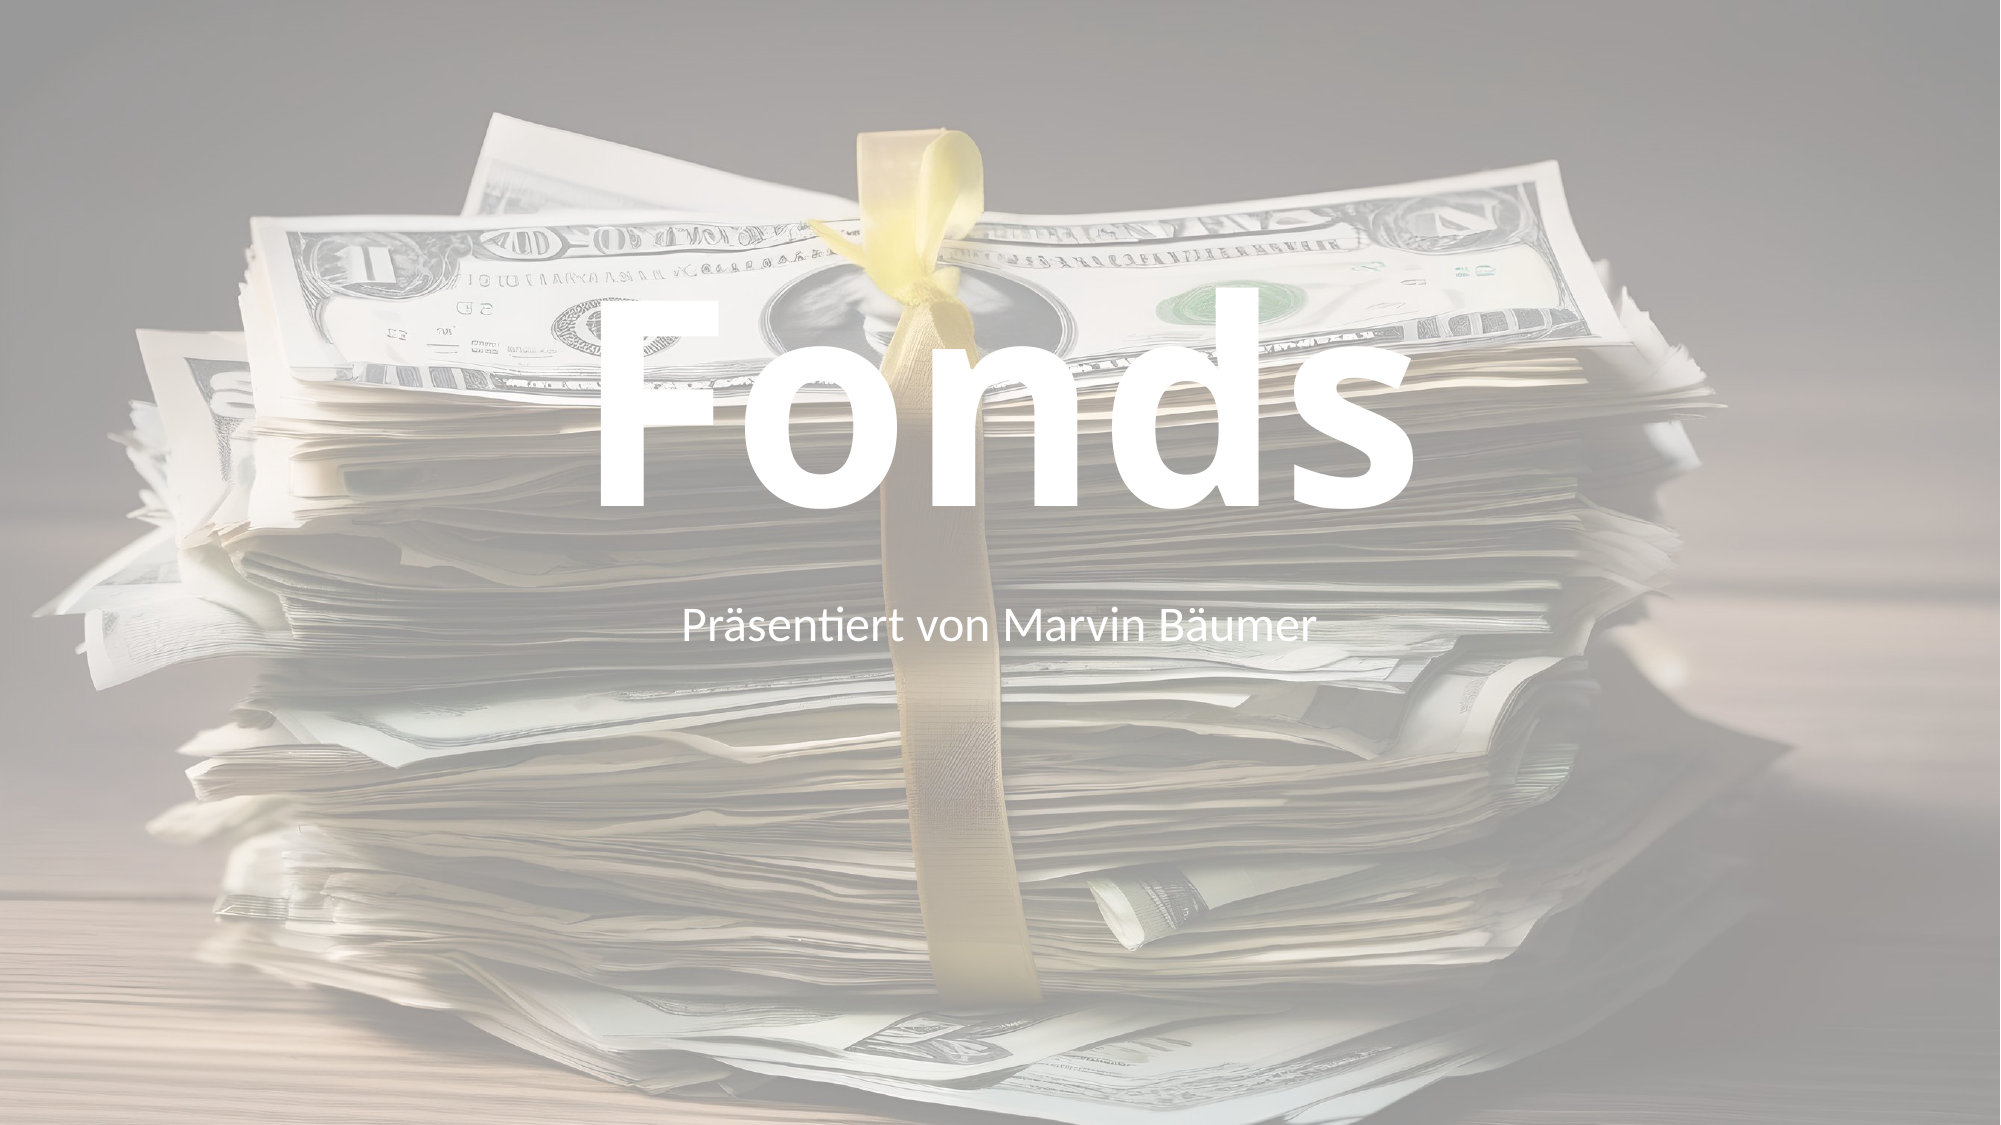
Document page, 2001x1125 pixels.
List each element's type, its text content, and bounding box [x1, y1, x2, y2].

picture [0, 0, 2000, 1125]
subtitle Präsentiert von Marvin Bäumer [249, 590, 1750, 863]
title Fonds [249, 184, 1750, 576]
